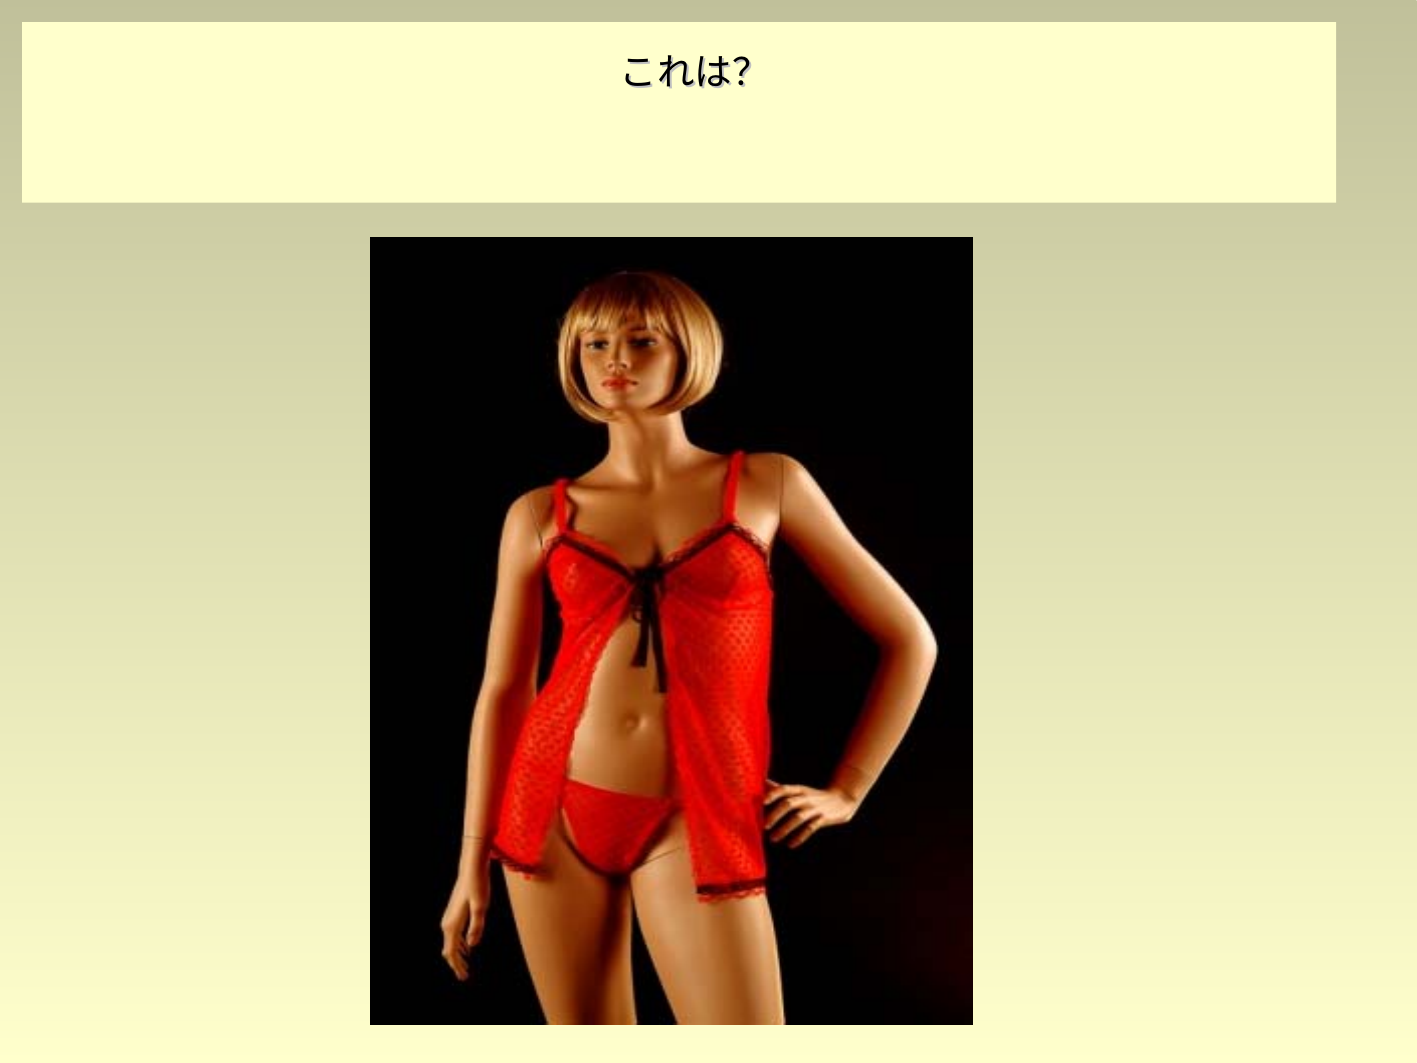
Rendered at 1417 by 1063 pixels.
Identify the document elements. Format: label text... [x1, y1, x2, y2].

text_box [22, 22, 1337, 203]
picture [370, 237, 973, 1026]
text_box これは？ [23, 35, 1366, 181]
